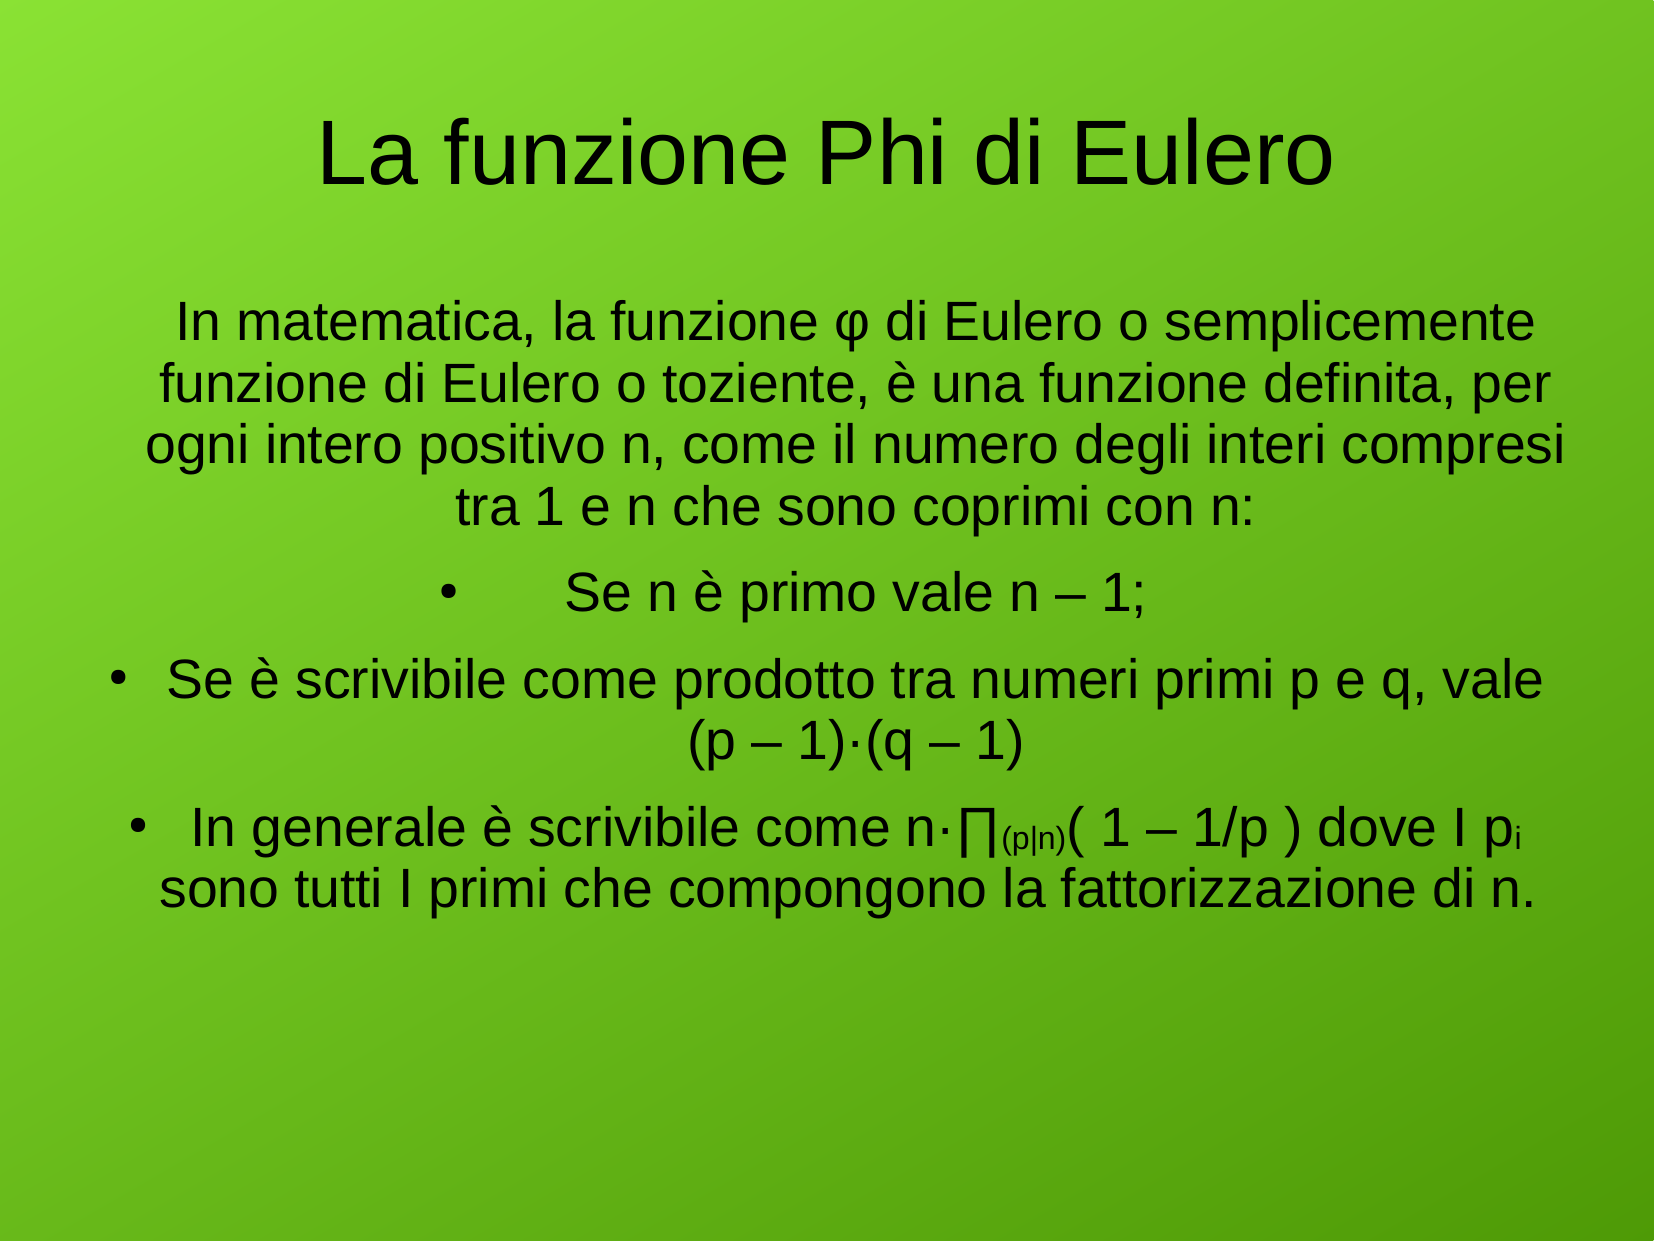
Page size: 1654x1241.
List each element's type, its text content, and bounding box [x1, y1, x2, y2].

title La funzione Phi di Eulero [82, 49, 1571, 257]
list In matematica, la funzione φ di Eulero o semplicemente funzione di Eulero o toziente, è una funzione definita, per ogni intero positivo n, come il numero degli interi compresi tra 1 e n che sono coprimi con n: Se n è primo vale n – 1; Se è scrivibile come prodotto tra numeri primi p e q, vale (p – 1)·(q – 1) In generale è scrivibile come n·∏(p|n)( 1 – 1/p ) dove I pi sono tutti I primi che compongono la fattorizzazione di n. [82, 290, 1571, 1010]
